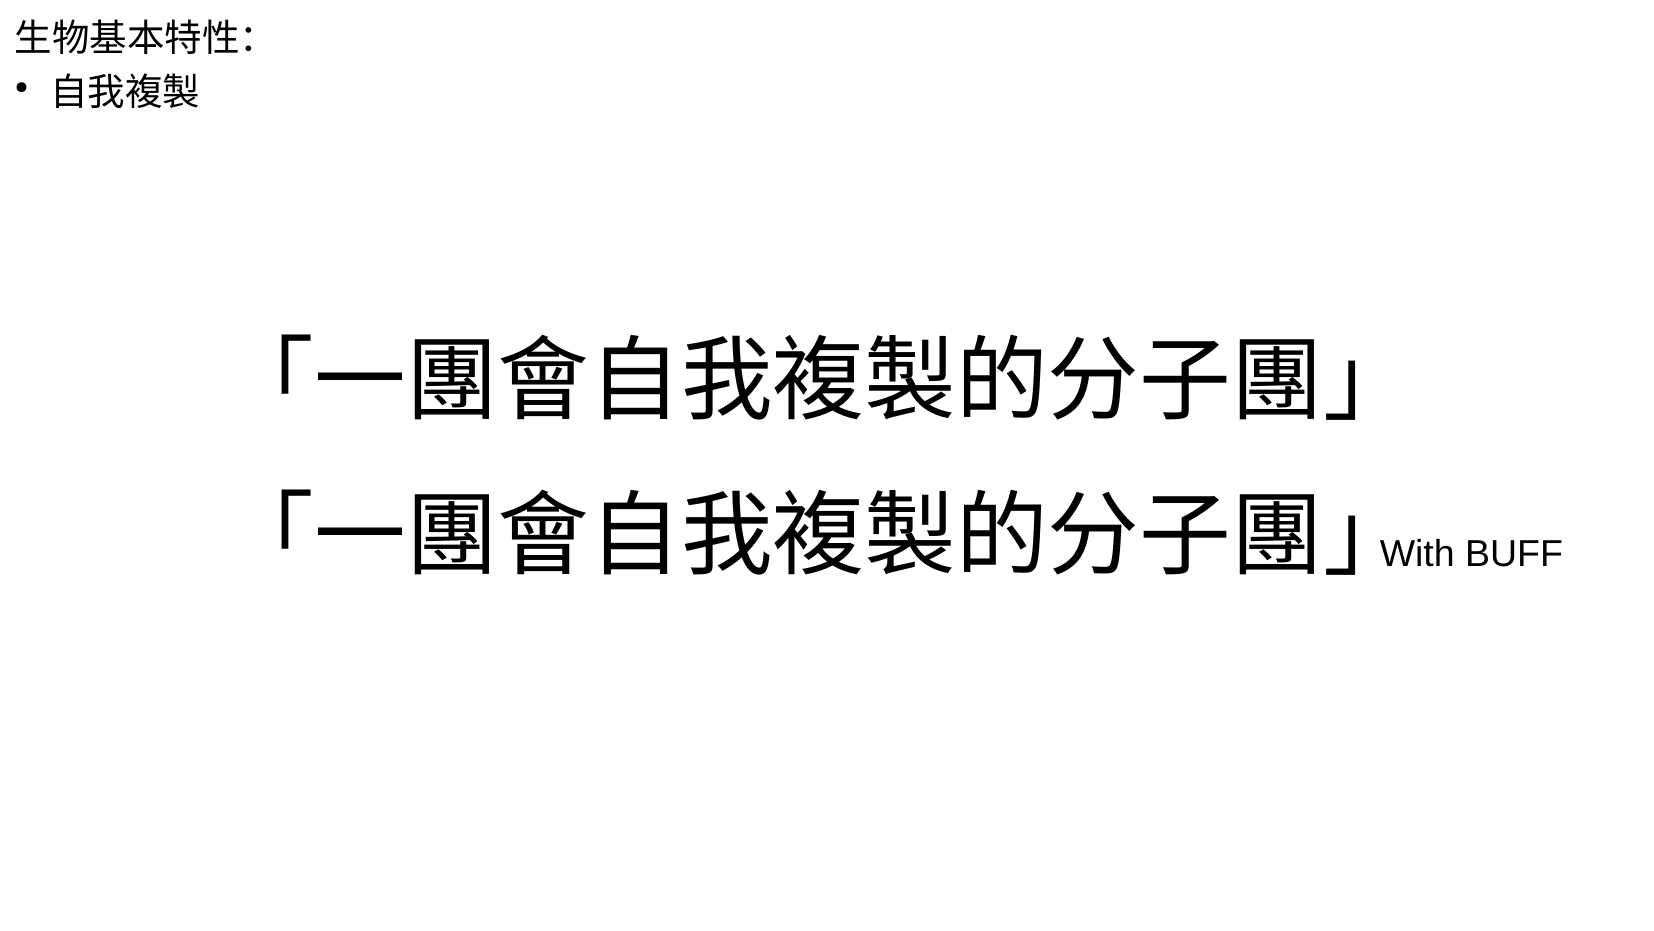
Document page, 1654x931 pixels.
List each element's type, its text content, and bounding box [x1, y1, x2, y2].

text_box With BUFF [1365, 525, 1591, 582]
text_box 生物基本特性： 自我複製 [0, 0, 391, 114]
title 「一團會自我複製的分子團」 [75, 294, 1564, 450]
title 「一團會自我複製的分子團」 [75, 450, 1564, 606]
